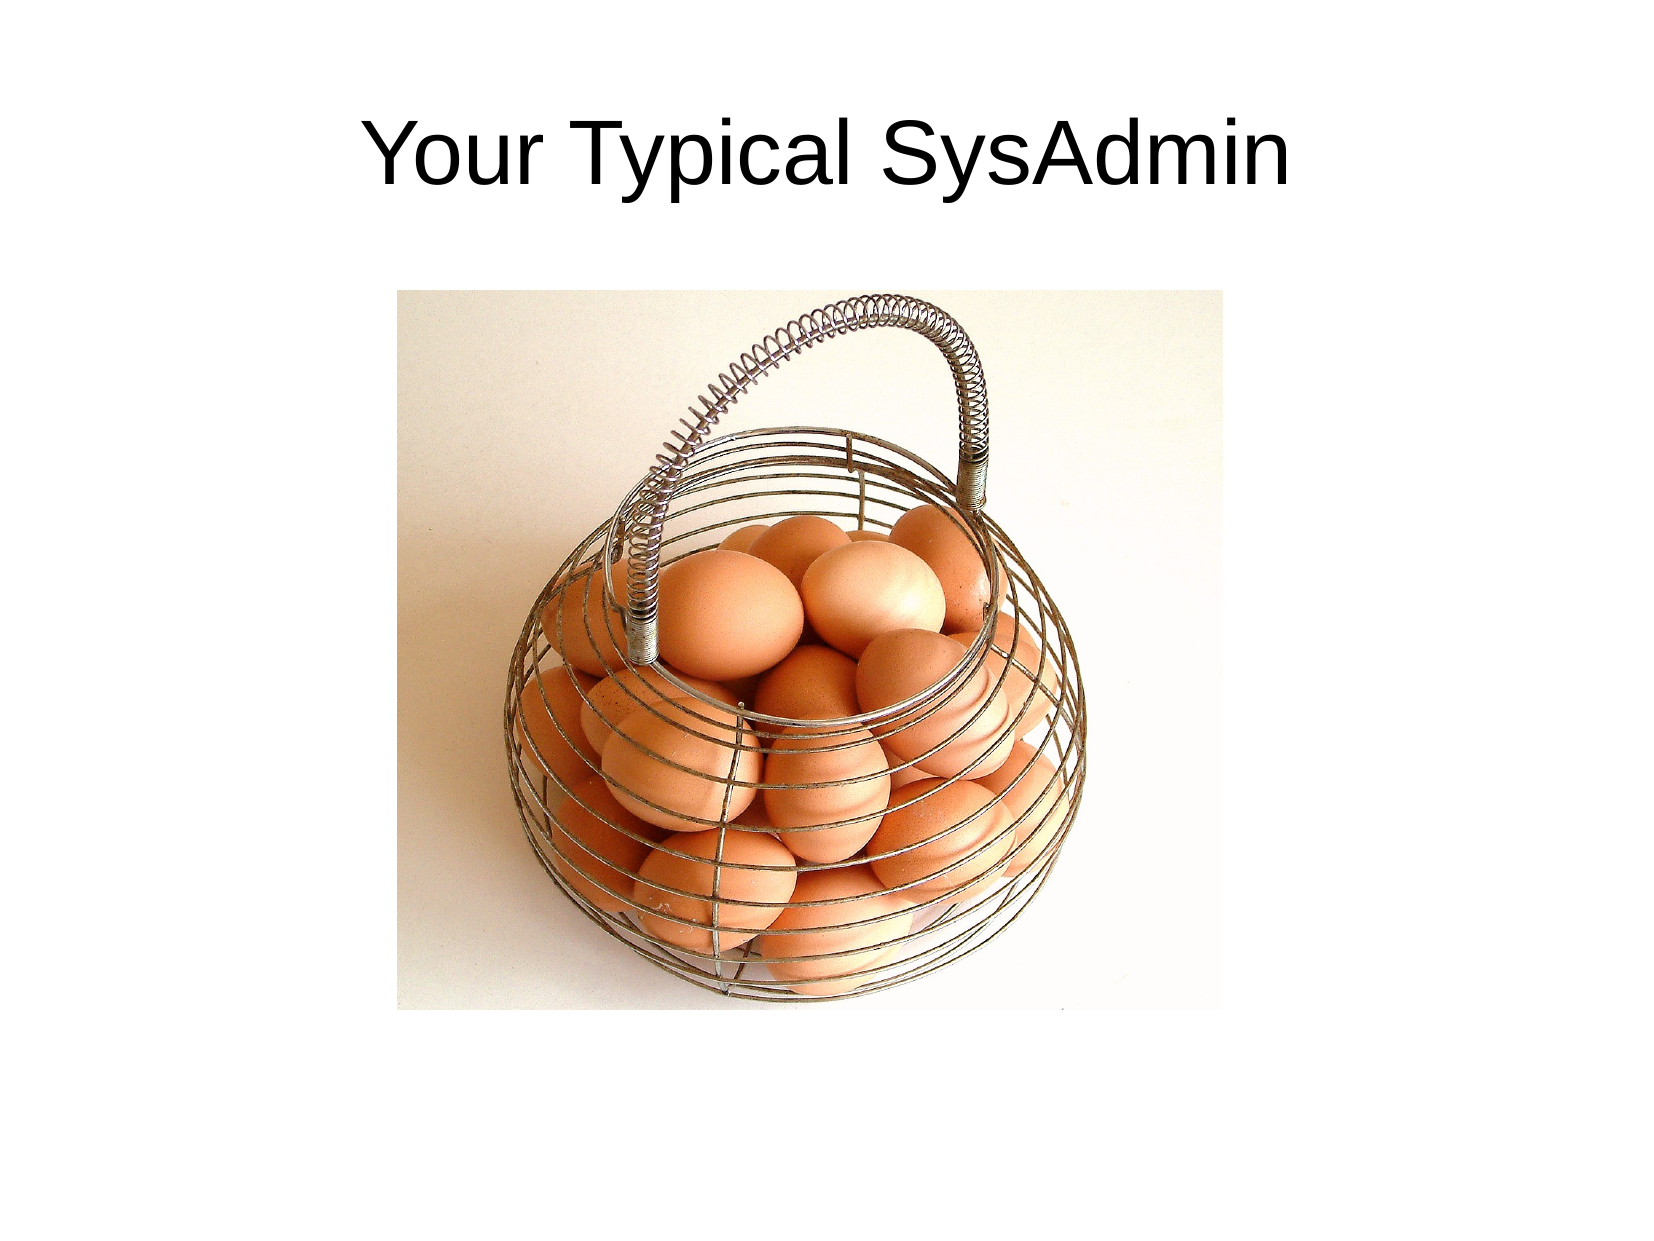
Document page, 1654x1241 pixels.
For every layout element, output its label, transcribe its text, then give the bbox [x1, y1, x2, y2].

title Your Typical SysAdmin [82, 49, 1571, 257]
picture [397, 290, 1223, 1010]
